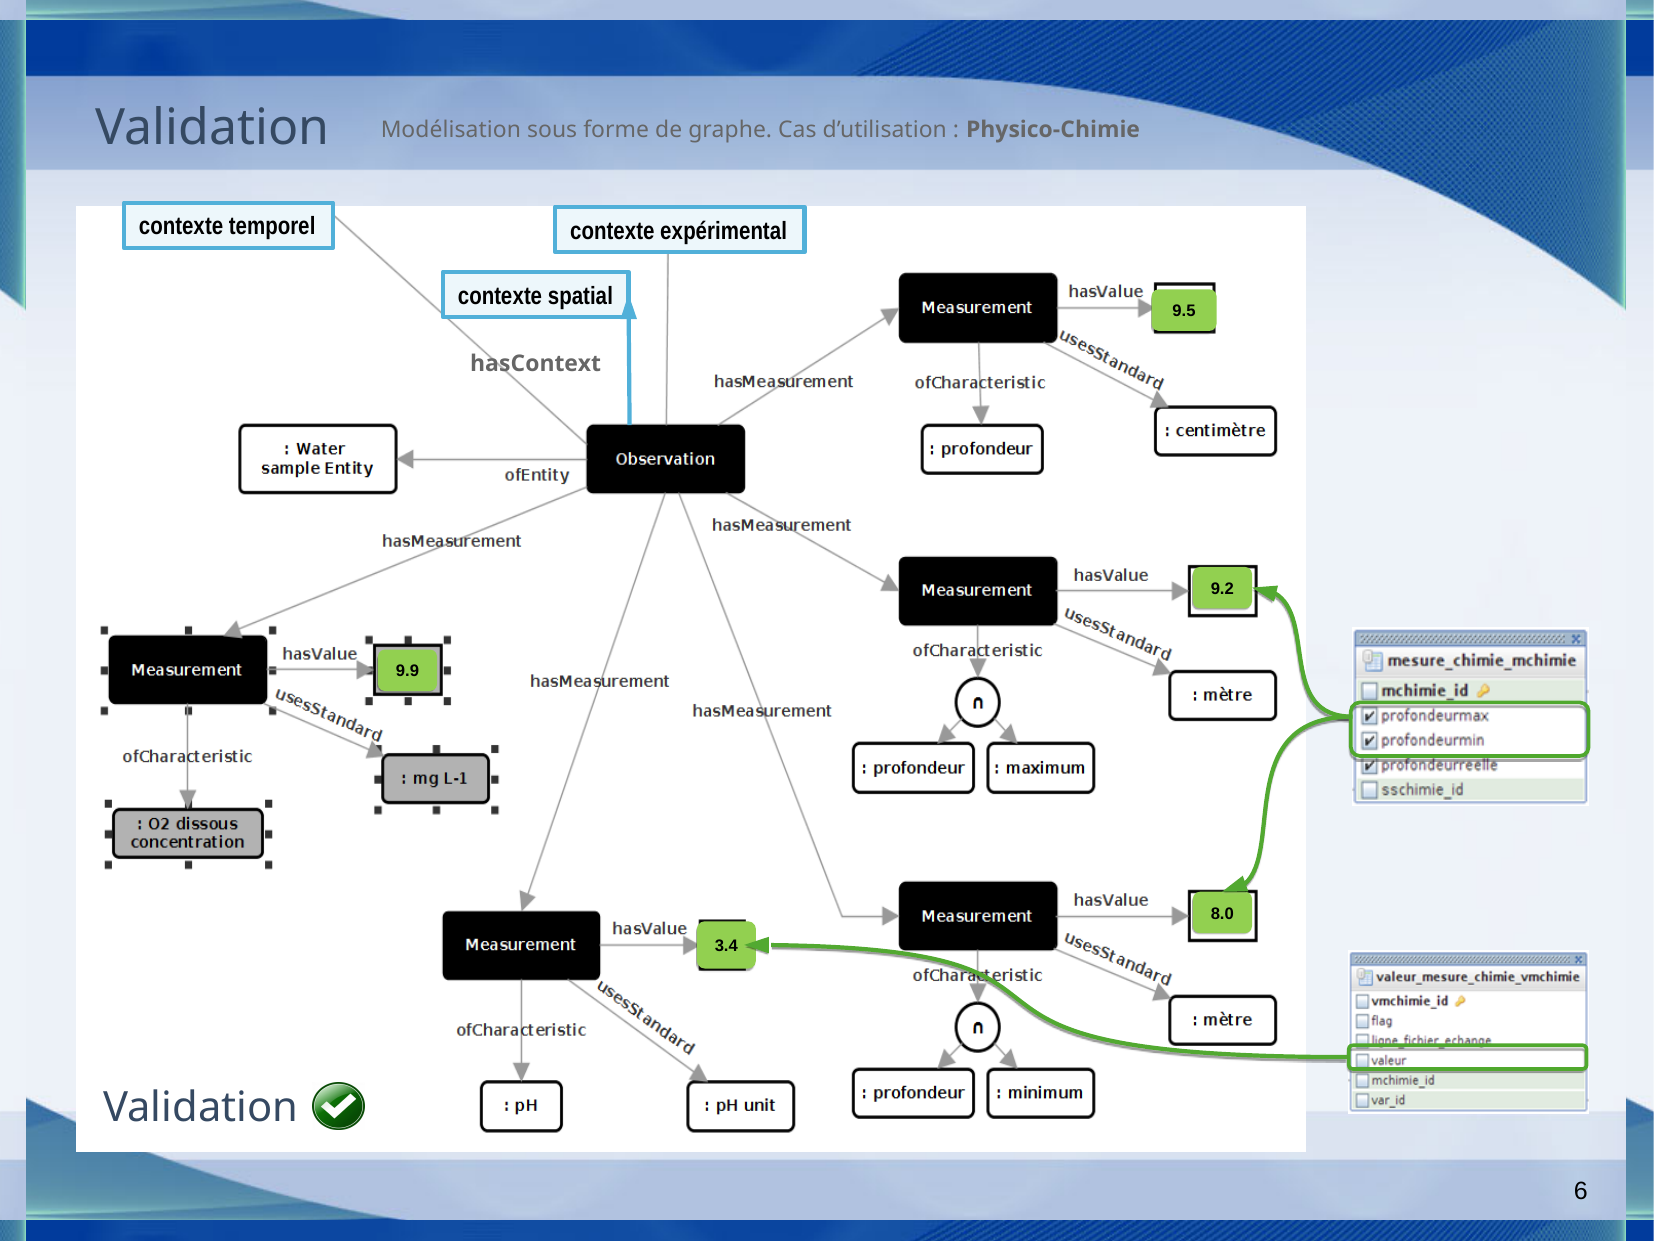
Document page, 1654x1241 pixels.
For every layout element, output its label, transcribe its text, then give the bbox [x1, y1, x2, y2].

title Validation [88, 1080, 313, 1130]
title Validation [11, 70, 414, 179]
text_box 6 [1559, 1169, 1625, 1213]
text_box 8.0 [1192, 891, 1253, 934]
text_box Modélisation sous forme de graphe. Cas d’utilisation : Physico-Chimie [366, 106, 1229, 148]
text_box contexte spatial [442, 271, 629, 318]
text_box hasContext [455, 339, 683, 383]
text_box contexte expérimental [555, 206, 805, 253]
text_box 3.4 [696, 921, 756, 969]
text_box 9.5 [1151, 289, 1217, 331]
text_box contexte temporel [124, 202, 333, 249]
text_box 9.2 [1192, 566, 1253, 609]
picture [0, 0, 1654, 1241]
text_box 9.9 [377, 649, 438, 692]
